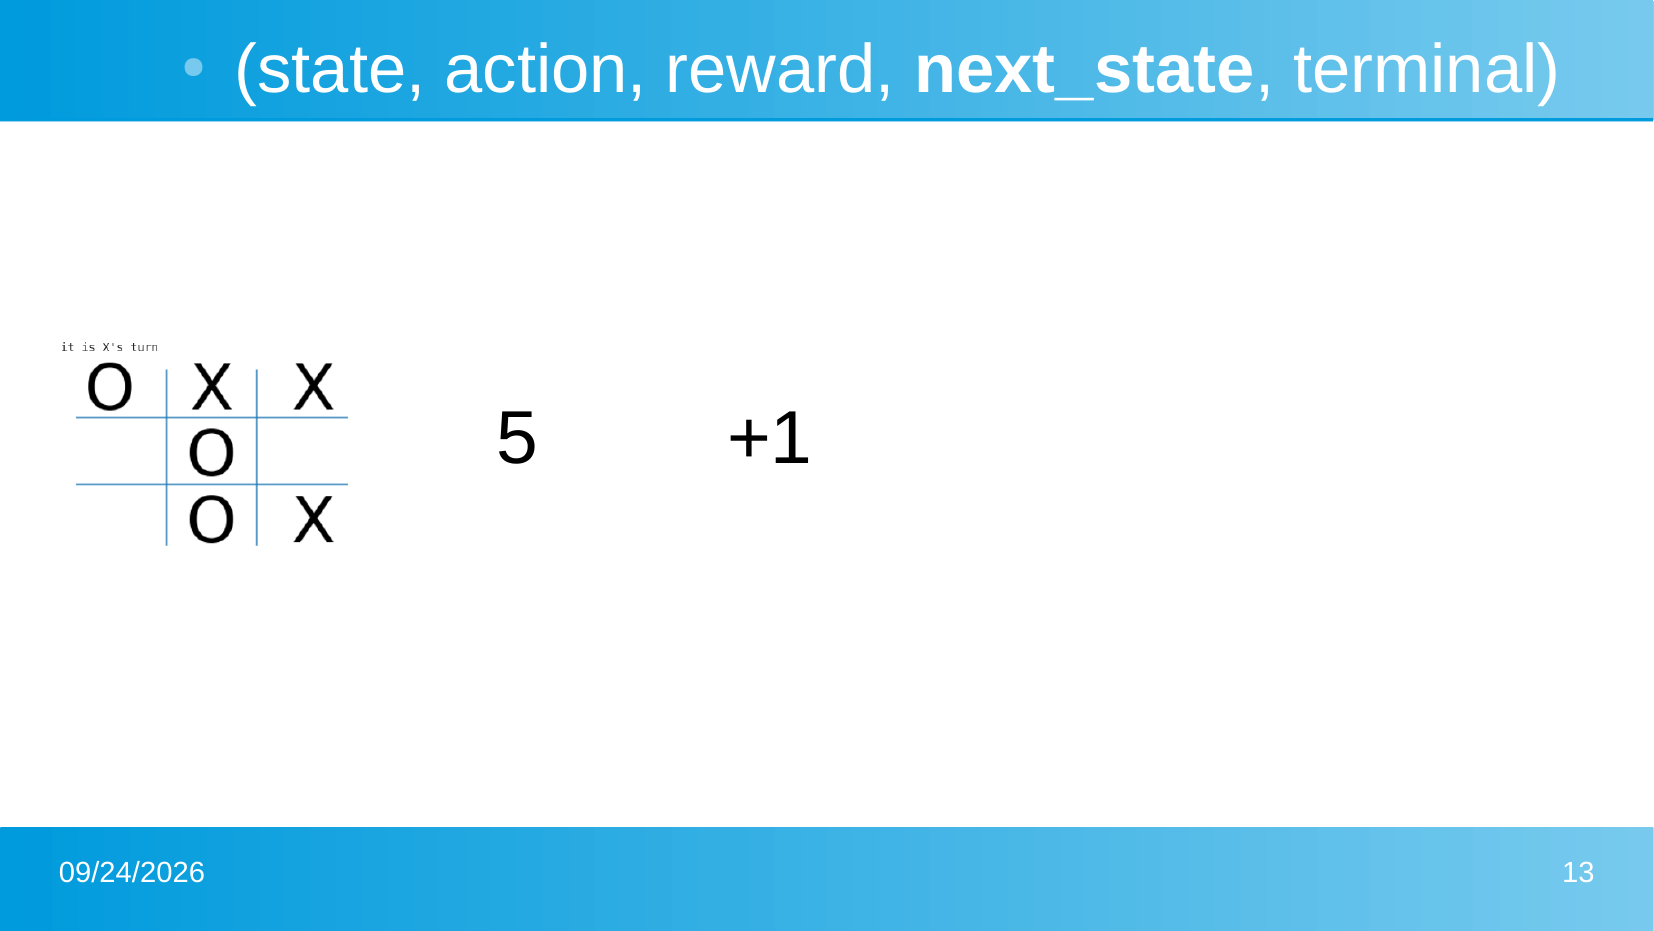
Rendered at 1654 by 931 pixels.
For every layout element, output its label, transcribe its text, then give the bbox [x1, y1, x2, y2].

text_box 5 [481, 388, 554, 488]
title (state, action, reward, next_state, terminal) [59, 29, 1595, 108]
picture [54, 337, 376, 563]
text_box +1 [712, 388, 828, 488]
